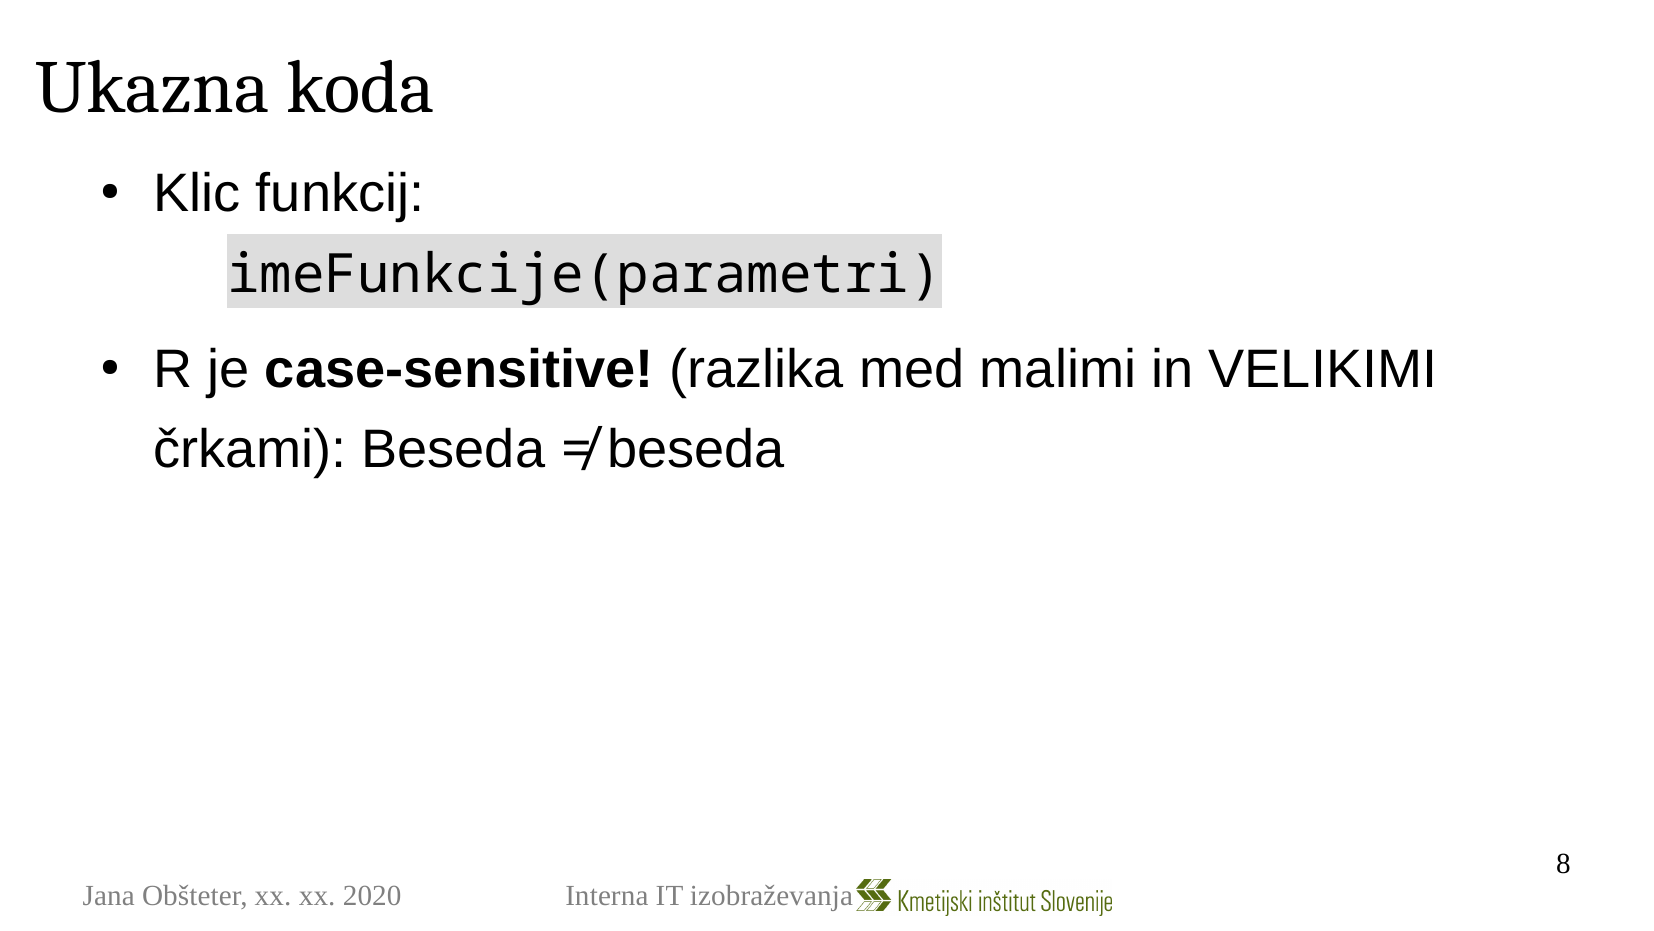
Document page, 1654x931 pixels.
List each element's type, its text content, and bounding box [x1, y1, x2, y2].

list Klic funkcij: imeFunkcije(parametri) R je case-sensitive! (razlika med malimi in VELIKIMI črkami): Beseda ≠ beseda [82, 153, 1571, 848]
title Ukazna koda [35, 21, 1524, 154]
picture [856, 879, 1112, 916]
